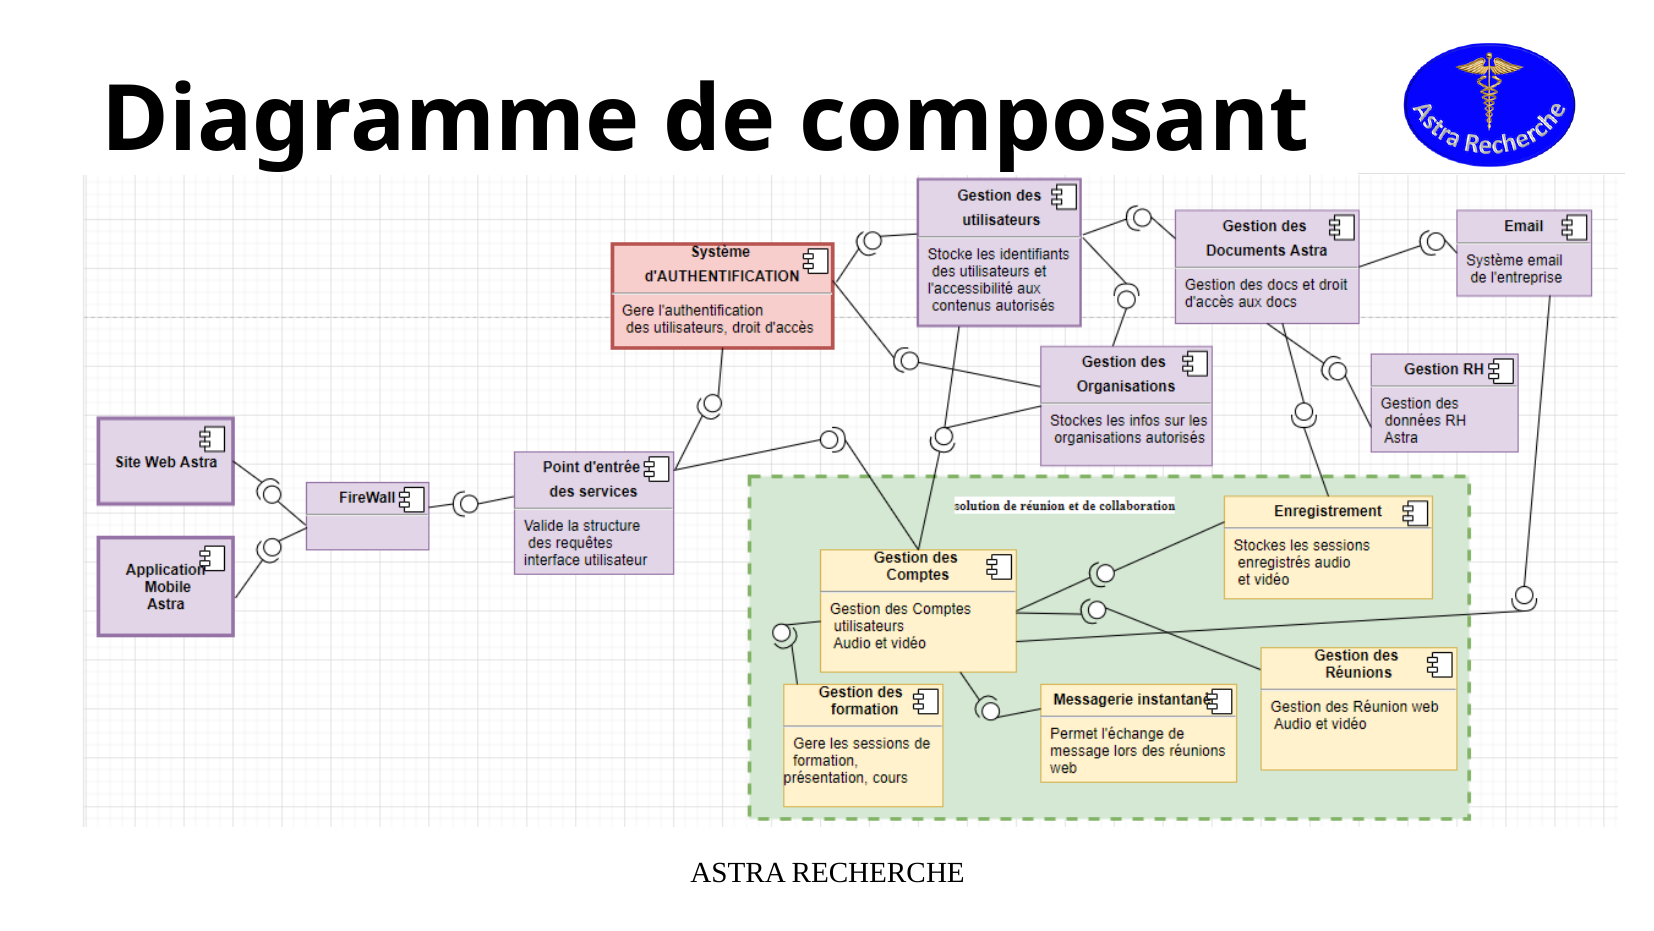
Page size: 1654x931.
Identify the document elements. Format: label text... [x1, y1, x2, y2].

picture [82, 29, 1625, 827]
title Diagramme de composant [82, 37, 1329, 175]
